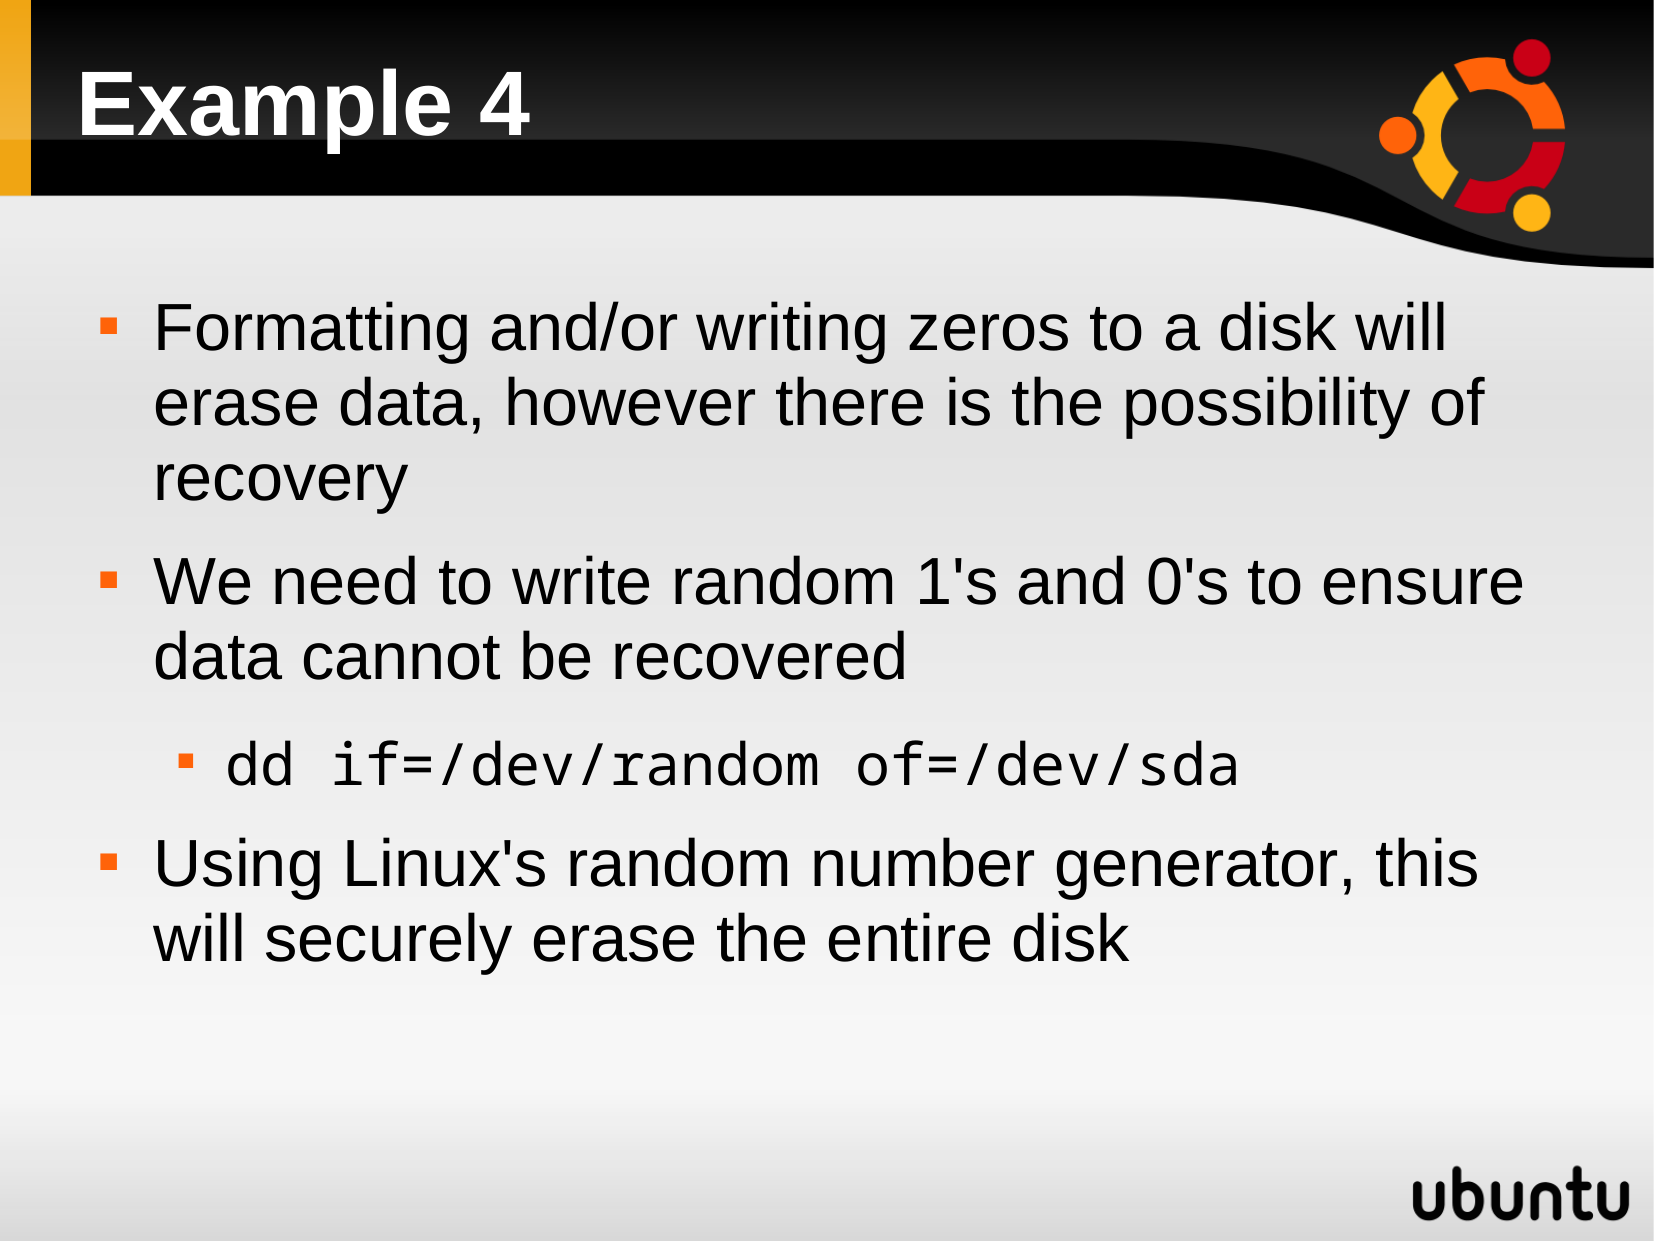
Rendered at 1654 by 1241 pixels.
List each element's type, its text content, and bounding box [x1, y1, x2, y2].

picture [0, 0, 1654, 1241]
title Example 4 [76, 0, 1565, 208]
list Formatting and/or writing zeros to a disk will erase data, however there is the possibility of recovery We need to write random 1's and 0's to ensure data cannot be recovered dd if=/dev/random of=/dev/sda Using Linux's random number generator, this will securely erase the entire disk [82, 290, 1571, 1109]
